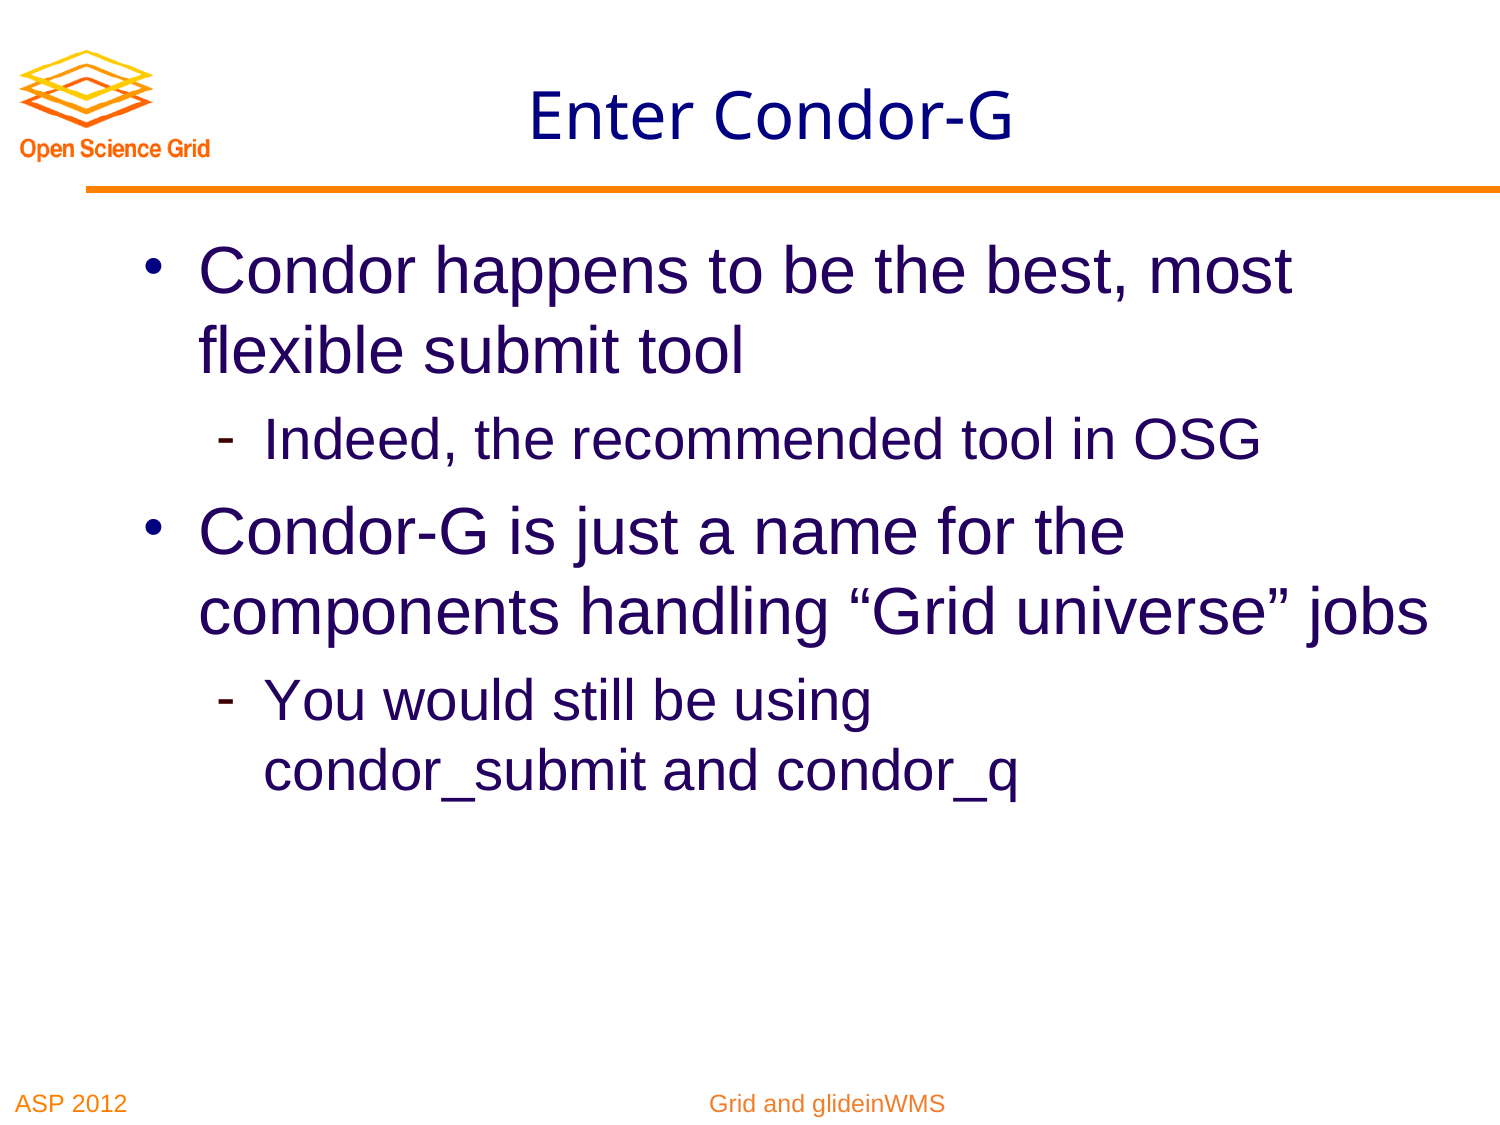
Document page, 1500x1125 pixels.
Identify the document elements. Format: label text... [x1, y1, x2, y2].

title Enter Condor-G [201, 18, 1342, 207]
picture [0, 27, 201, 179]
list Condor happens to be the best, most flexible submit tool Indeed, the recommended tool in OSG Condor-G is just a name for the components handling “Grid universe” jobs You would still be using condor_submit and condor_q [127, 218, 1463, 962]
